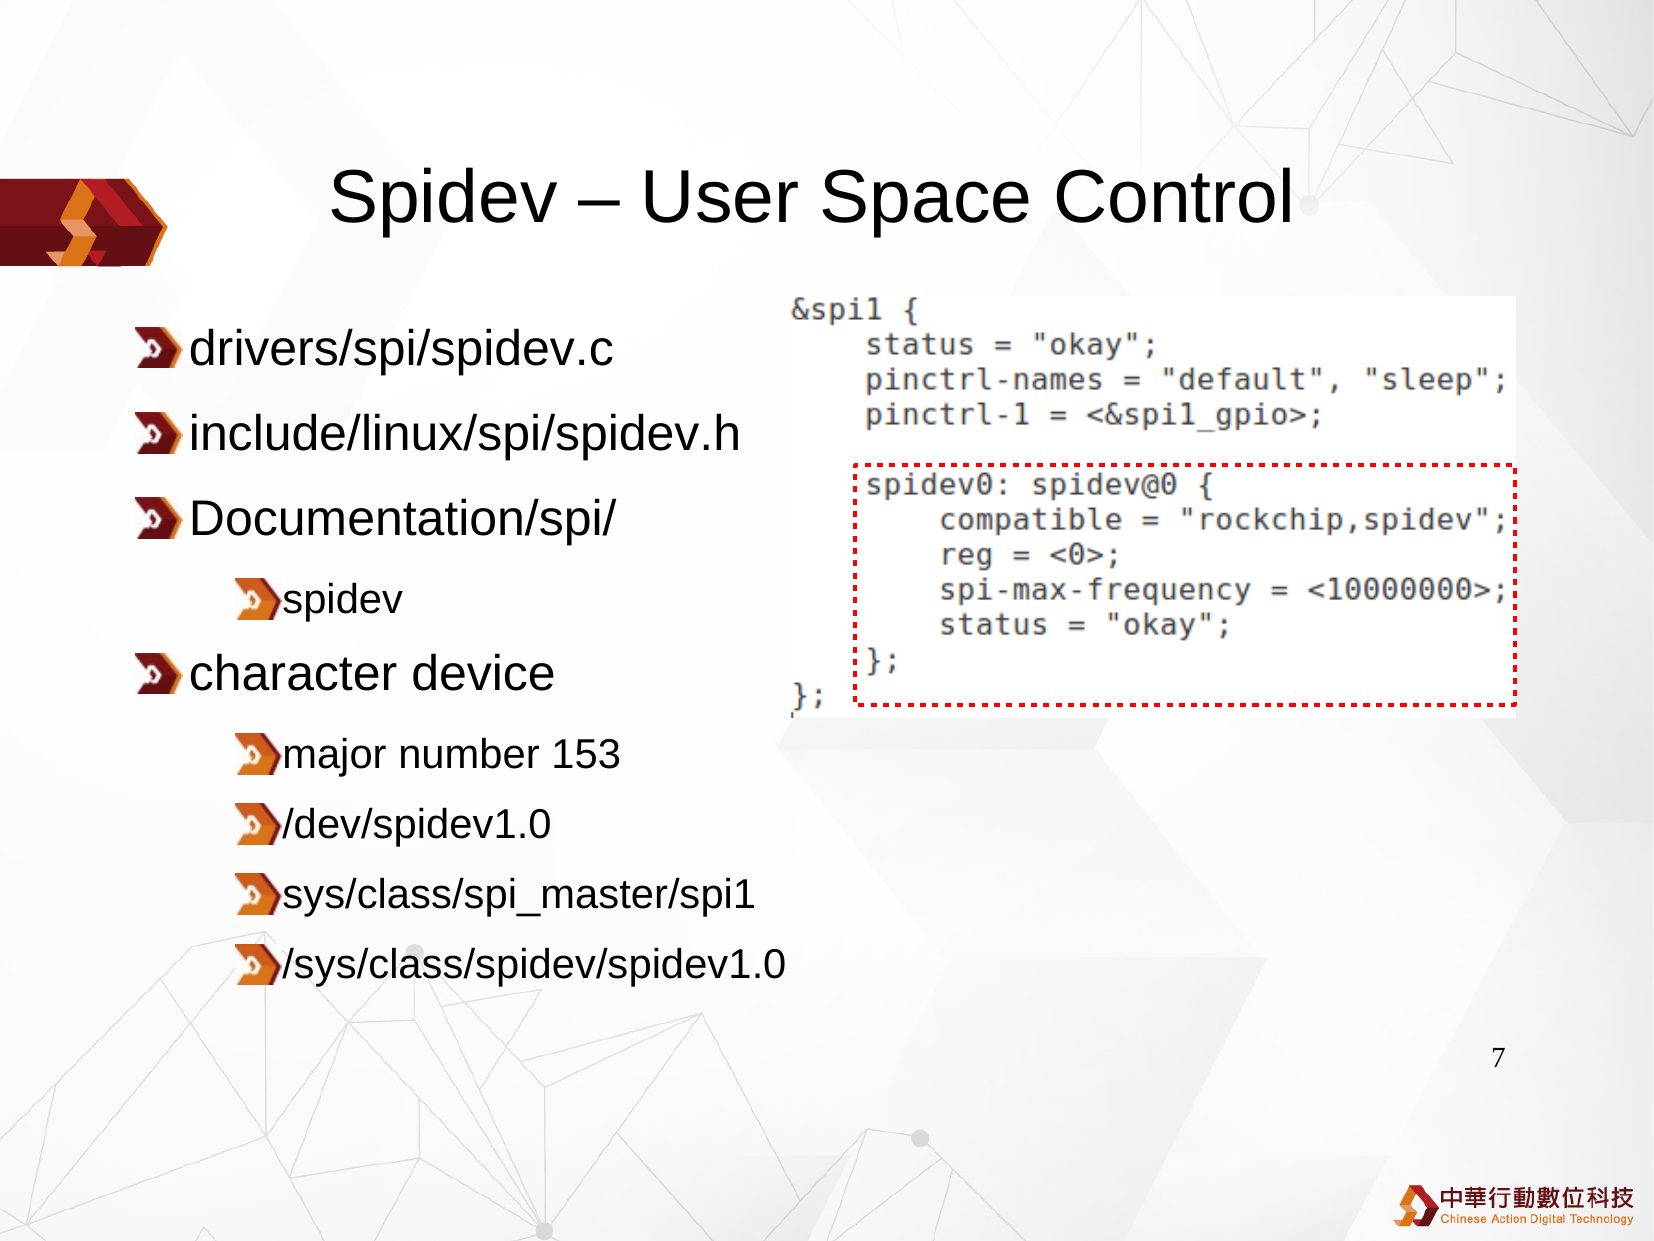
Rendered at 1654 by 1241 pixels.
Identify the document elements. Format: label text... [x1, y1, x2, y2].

picture [0, 0, 1654, 1241]
title Spidev – User Space Control [118, 112, 1506, 281]
list drivers/spi/spidev.c include/linux/spi/spidev.h Documentation/spi/ spidev character device major number 153 /dev/spidev1.0 sys/class/spi_master/spi1 /sys/class/spidev/spidev1.0 [118, 319, 1654, 1171]
